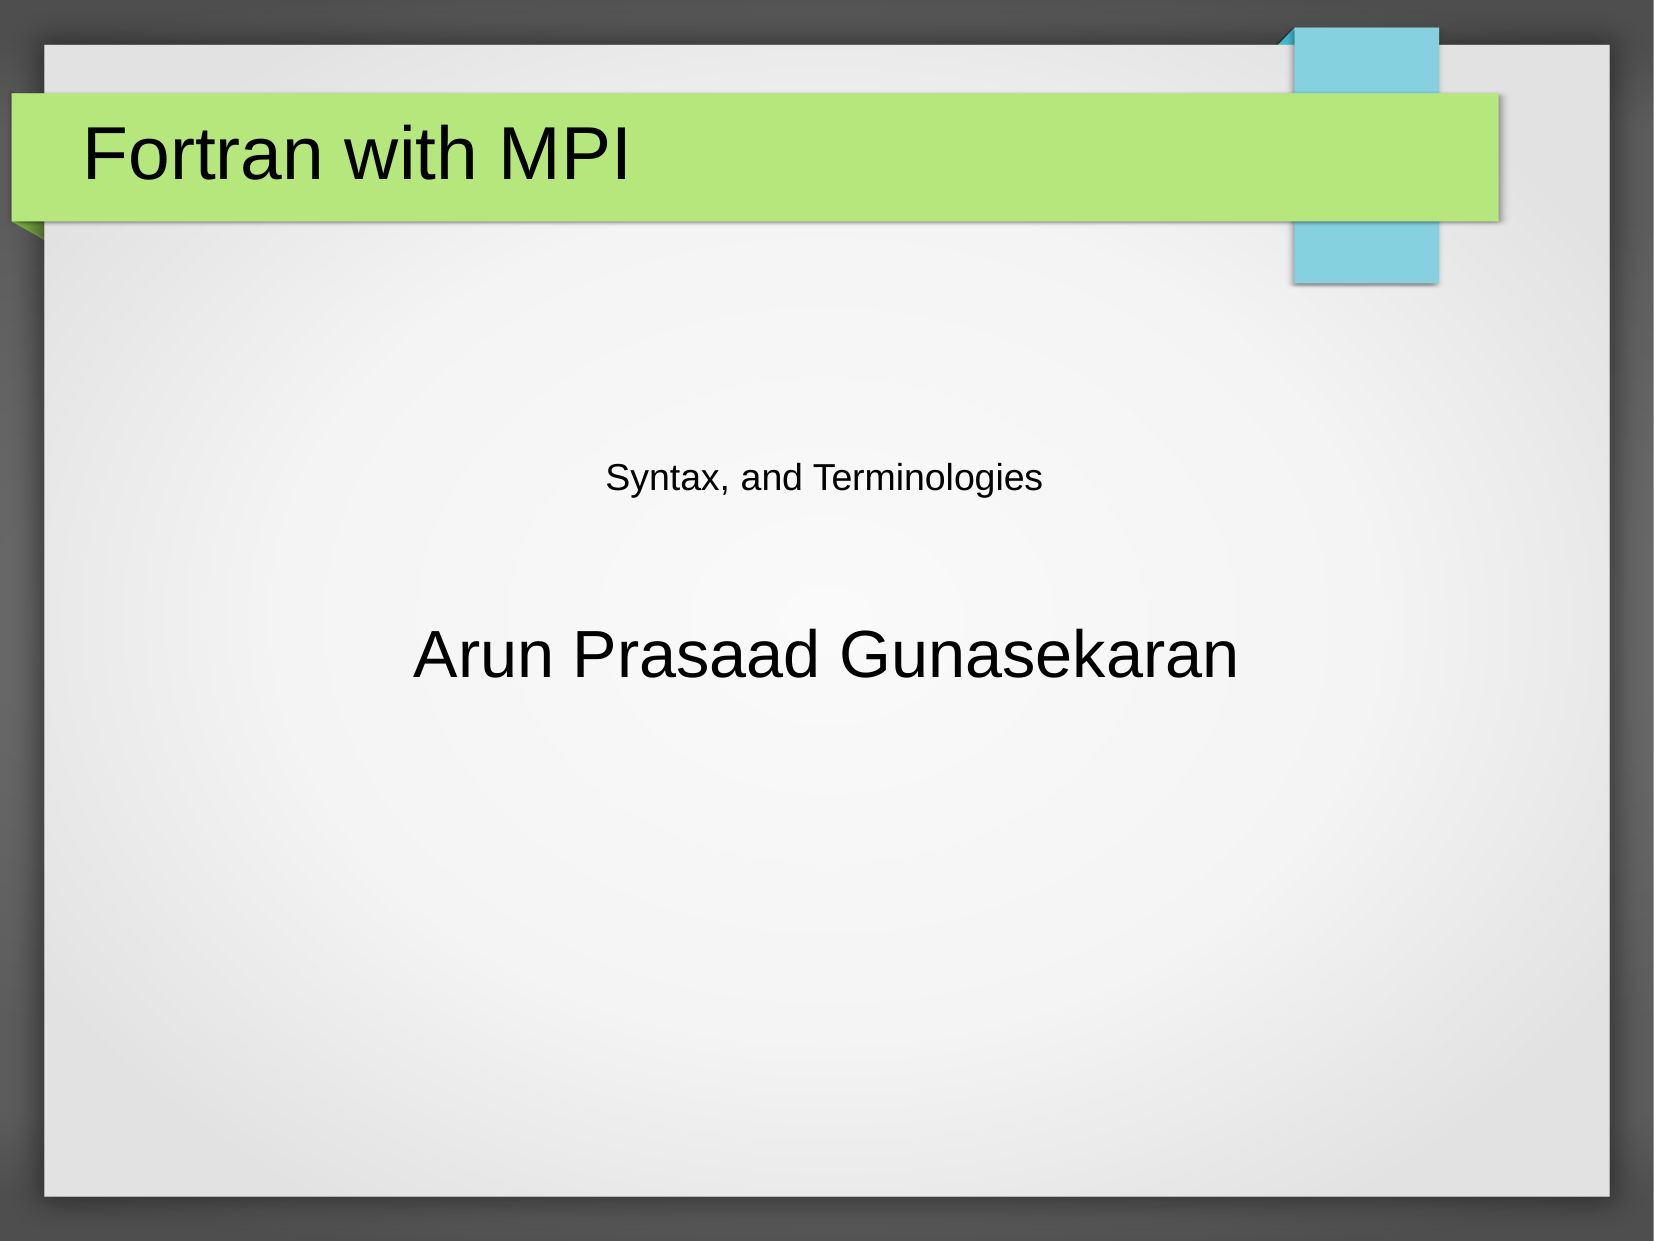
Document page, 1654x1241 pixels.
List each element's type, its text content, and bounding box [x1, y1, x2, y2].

title Fortran with MPI [82, 94, 1264, 213]
picture [0, 0, 1654, 1241]
text_box Syntax, and Terminologies [590, 448, 1059, 506]
subtitle Arun Prasaad Gunasekaran [82, 295, 1571, 1015]
